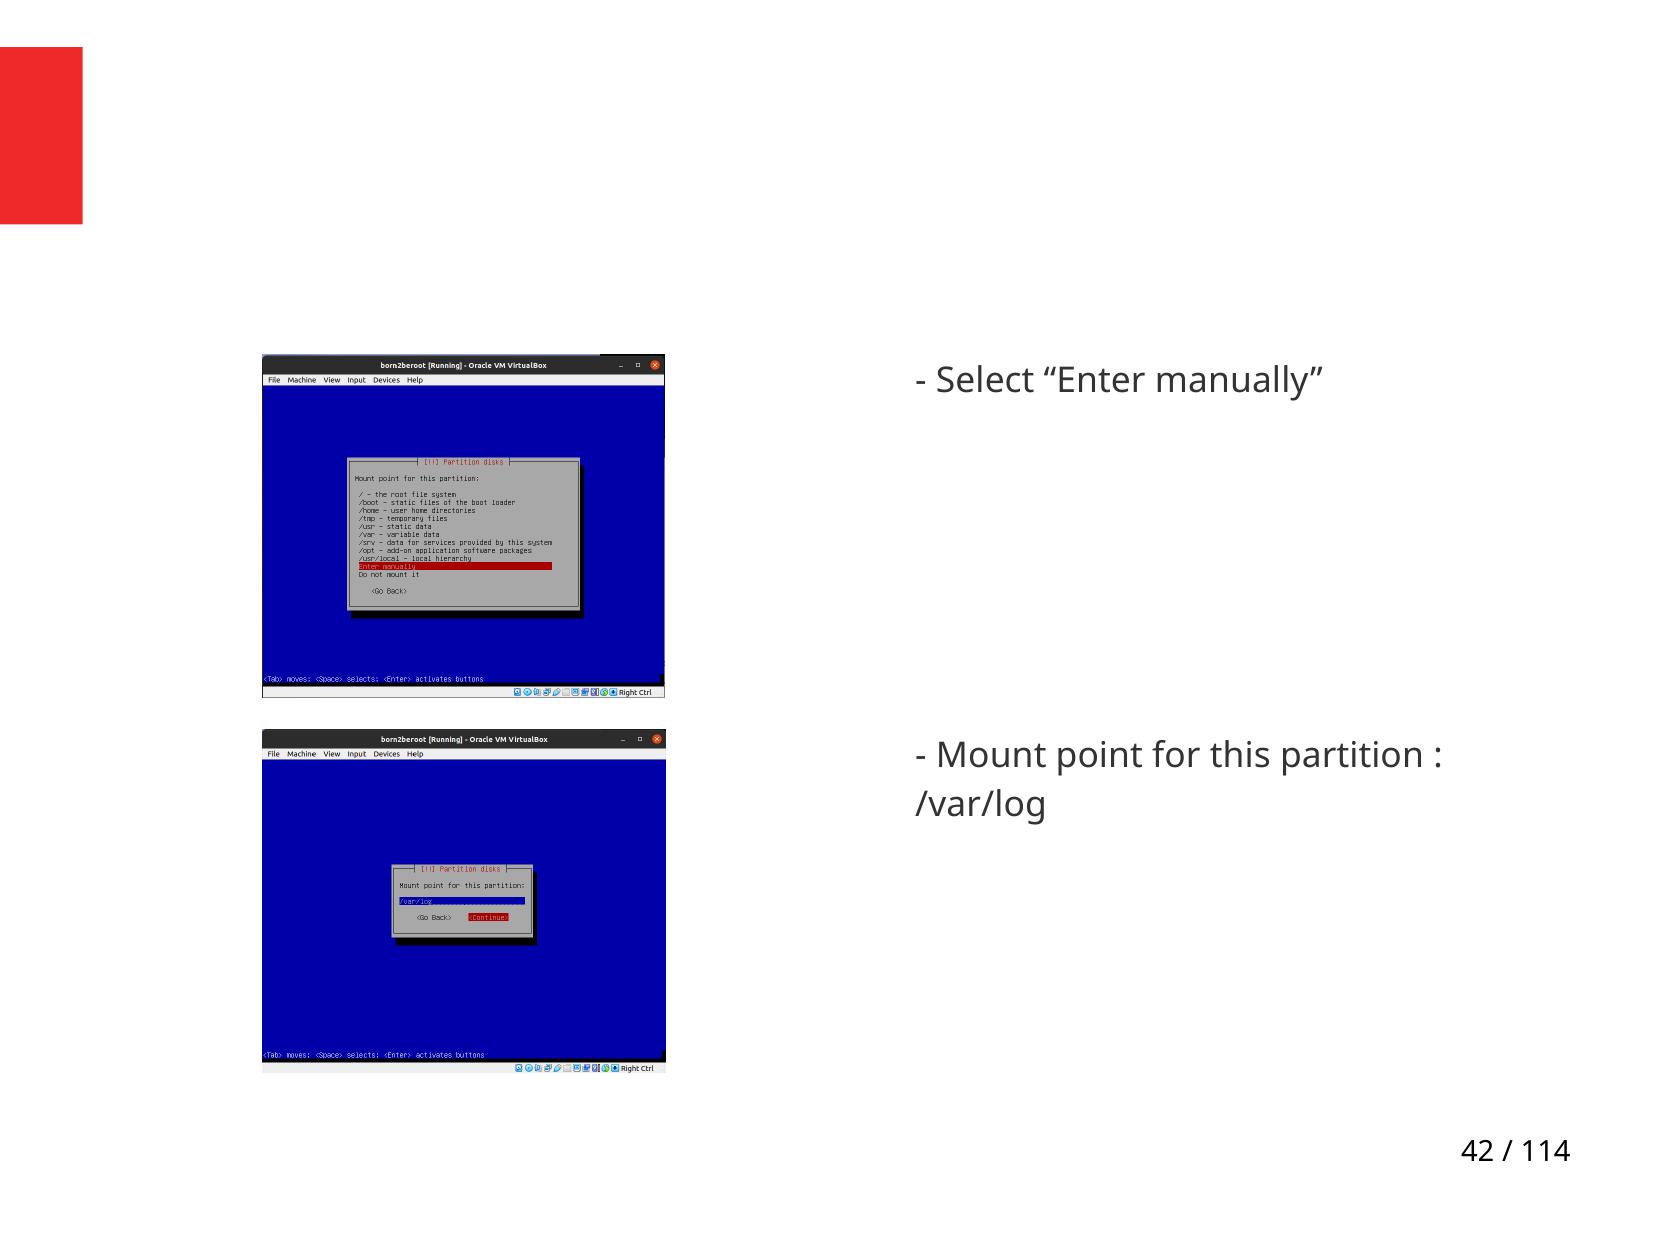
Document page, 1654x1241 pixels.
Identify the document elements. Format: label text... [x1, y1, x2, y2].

list - Mount point for this partition : /var/log [844, 730, 1536, 1074]
picture [262, 729, 666, 1074]
picture [262, 354, 665, 698]
list - Select “Enter manually” [844, 354, 1536, 698]
